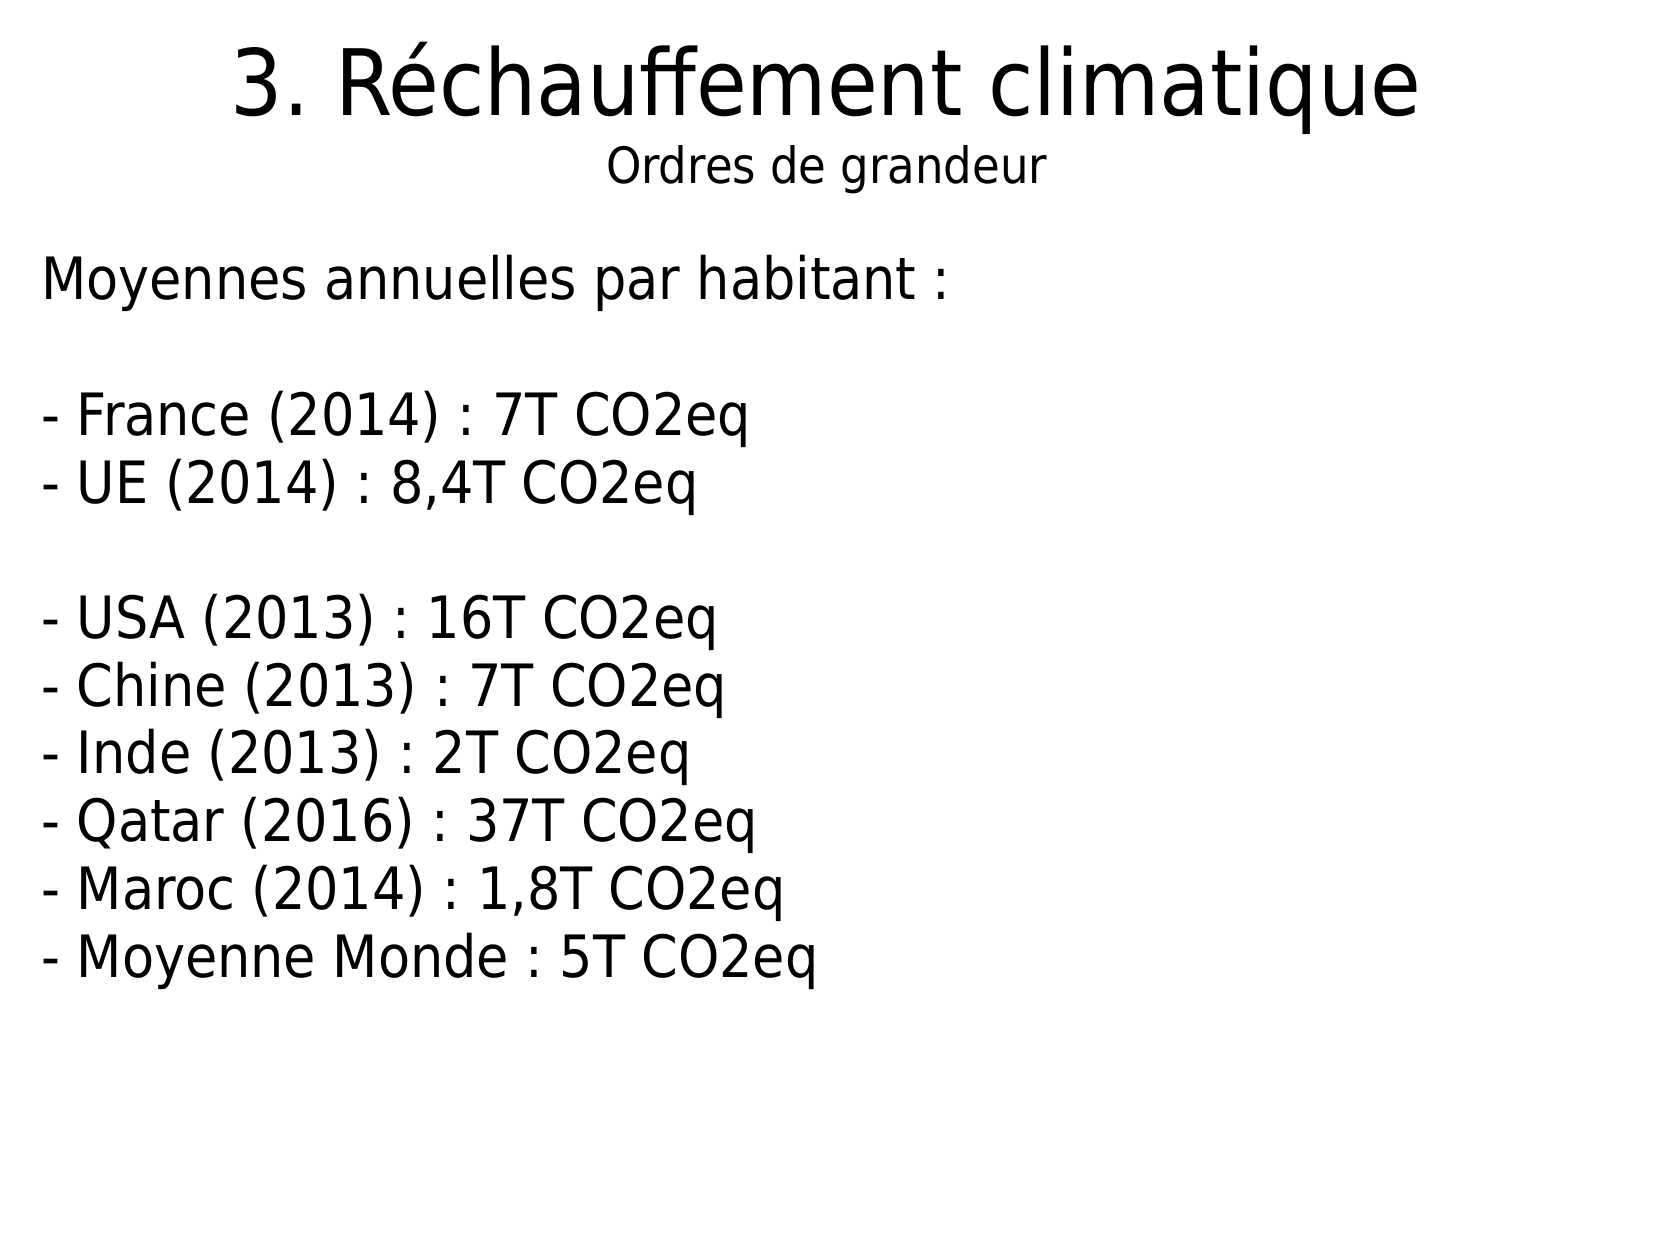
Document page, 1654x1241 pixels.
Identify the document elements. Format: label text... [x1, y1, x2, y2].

title 3. Réchauffement climatique Ordres de grandeur [41, 12, 1613, 214]
title Moyennes annuelles par habitant : - France (2014) : 7T CO2eq - UE (2014) : 8,4T CO2eq - USA (2013) : 16T CO2eq - Chine (2013) : 7T CO2eq - Inde (2013) : 2T CO2eq - Qatar (2016) : 37T CO2eq - Maroc (2014) : 1,8T CO2eq - Moyenne Monde : 5T CO2eq [41, 245, 1613, 1206]
